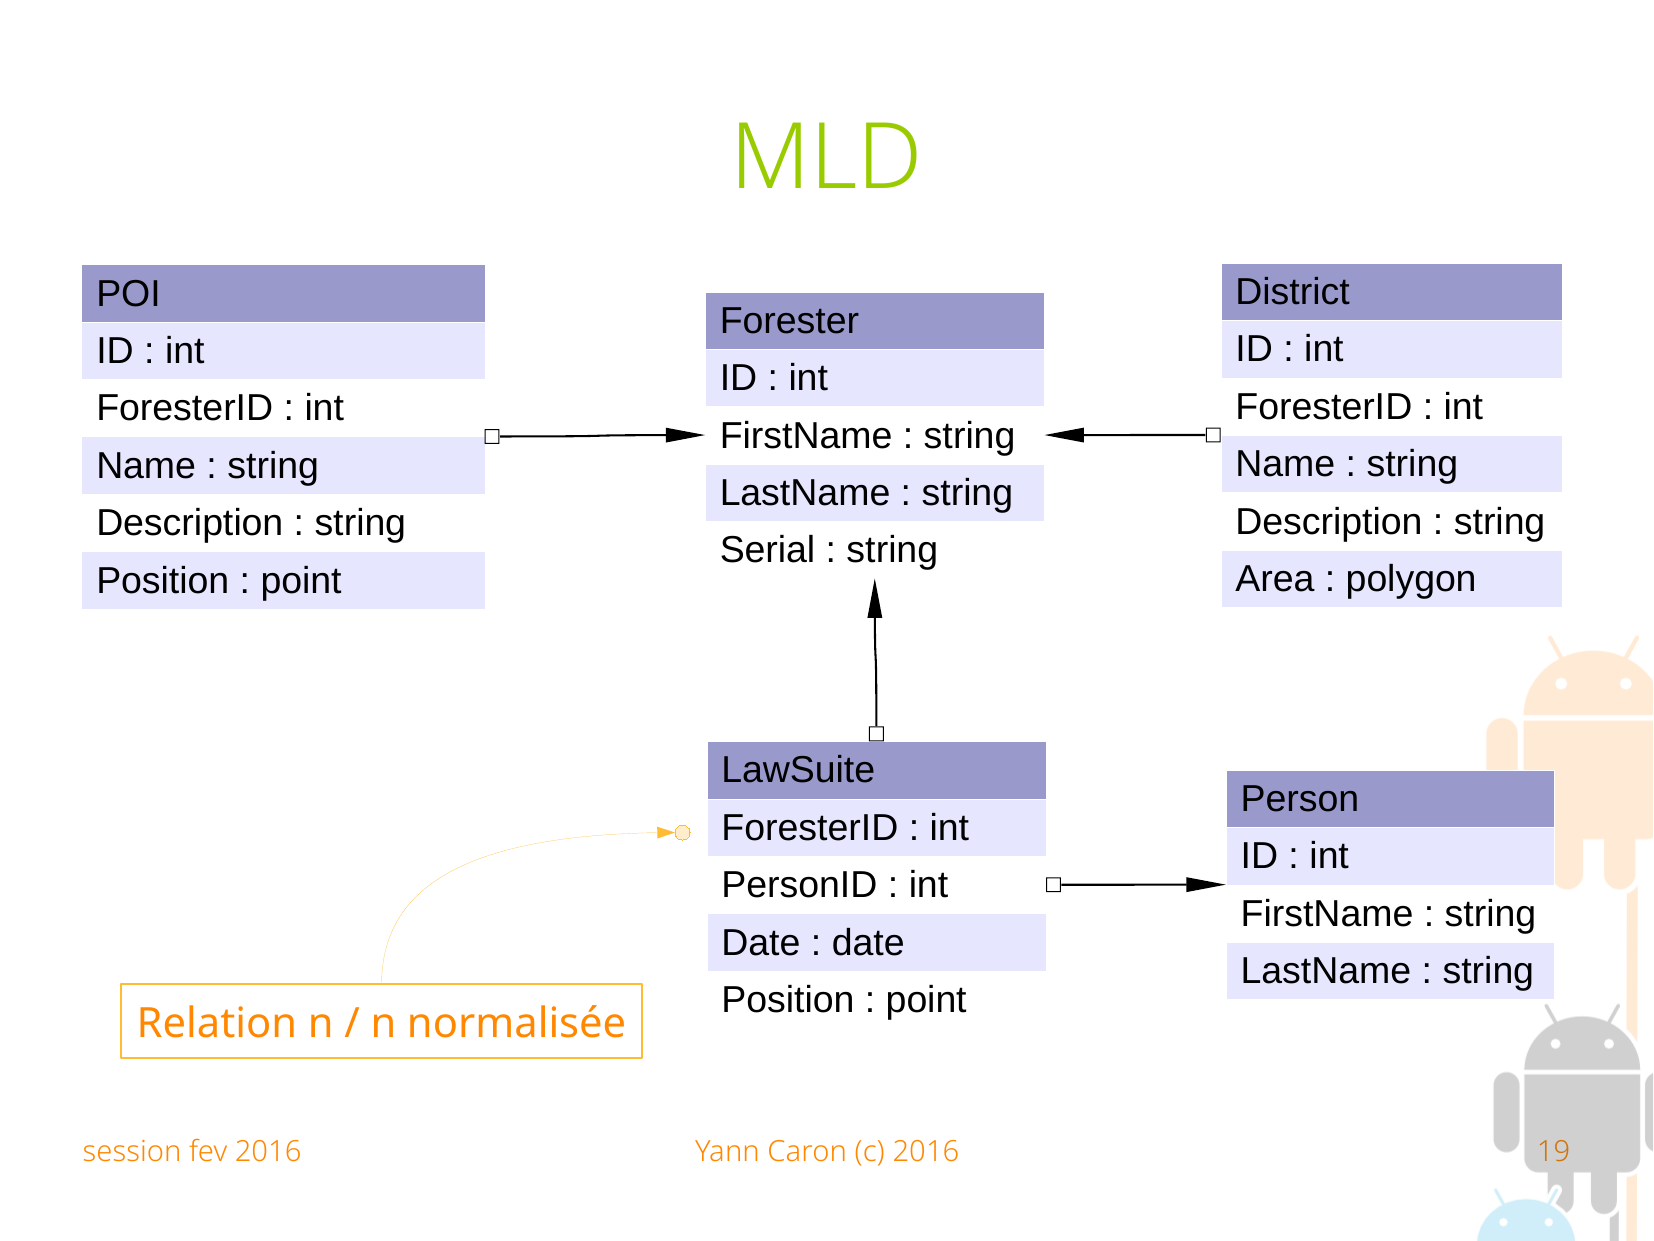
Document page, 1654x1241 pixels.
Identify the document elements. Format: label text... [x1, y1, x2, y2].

table_cell ID : int [1222, 321, 1562, 378]
table_cell Position : point [82, 552, 485, 609]
picture [1045, 423, 1221, 434]
table_cell Serial : string [706, 522, 1044, 579]
table_cell Area : polygon [1222, 551, 1562, 607]
table_cell LastName : string [706, 465, 1044, 521]
text_box [675, 825, 691, 841]
table_cell FirstName : string [1227, 886, 1554, 942]
table_cell Name : string [1222, 436, 1562, 492]
table_cell Date : date [708, 914, 1046, 971]
table_cell ID : int [1227, 828, 1554, 885]
table_cell ForesterID : int [708, 800, 1046, 856]
picture [486, 423, 705, 435]
table_header LawSuite [708, 742, 1046, 799]
table_cell ForesterID : int [1222, 379, 1562, 435]
table_cell Description : string [1222, 493, 1562, 550]
table_header District [1222, 264, 1562, 320]
table_cell FirstName : string [706, 407, 1044, 464]
picture [240, 985, 641, 1057]
picture [1048, 879, 1059, 891]
table_cell Name : string [82, 437, 485, 494]
text_box Relation n / n normalisée [120, 984, 624, 1051]
picture [1207, 429, 1219, 441]
picture [240, 423, 1654, 1241]
table_cell ID : int [82, 323, 485, 379]
table_header Person [1227, 771, 1554, 827]
table_header Forester [706, 293, 1044, 349]
table_cell LastName : string [1227, 943, 1554, 999]
subtitle Création de base de donnée [122, 1051, 240, 1057]
title MLD [82, 49, 1571, 257]
picture [486, 431, 498, 442]
table_header POI [82, 265, 485, 322]
table_cell PersonID : int [708, 857, 1046, 913]
table_cell ID : int [706, 350, 1044, 406]
table_cell Position : point [708, 972, 1046, 1028]
table_cell Description : string [82, 495, 485, 551]
picture [870, 728, 882, 740]
table_cell ForesterID : int [82, 380, 485, 436]
